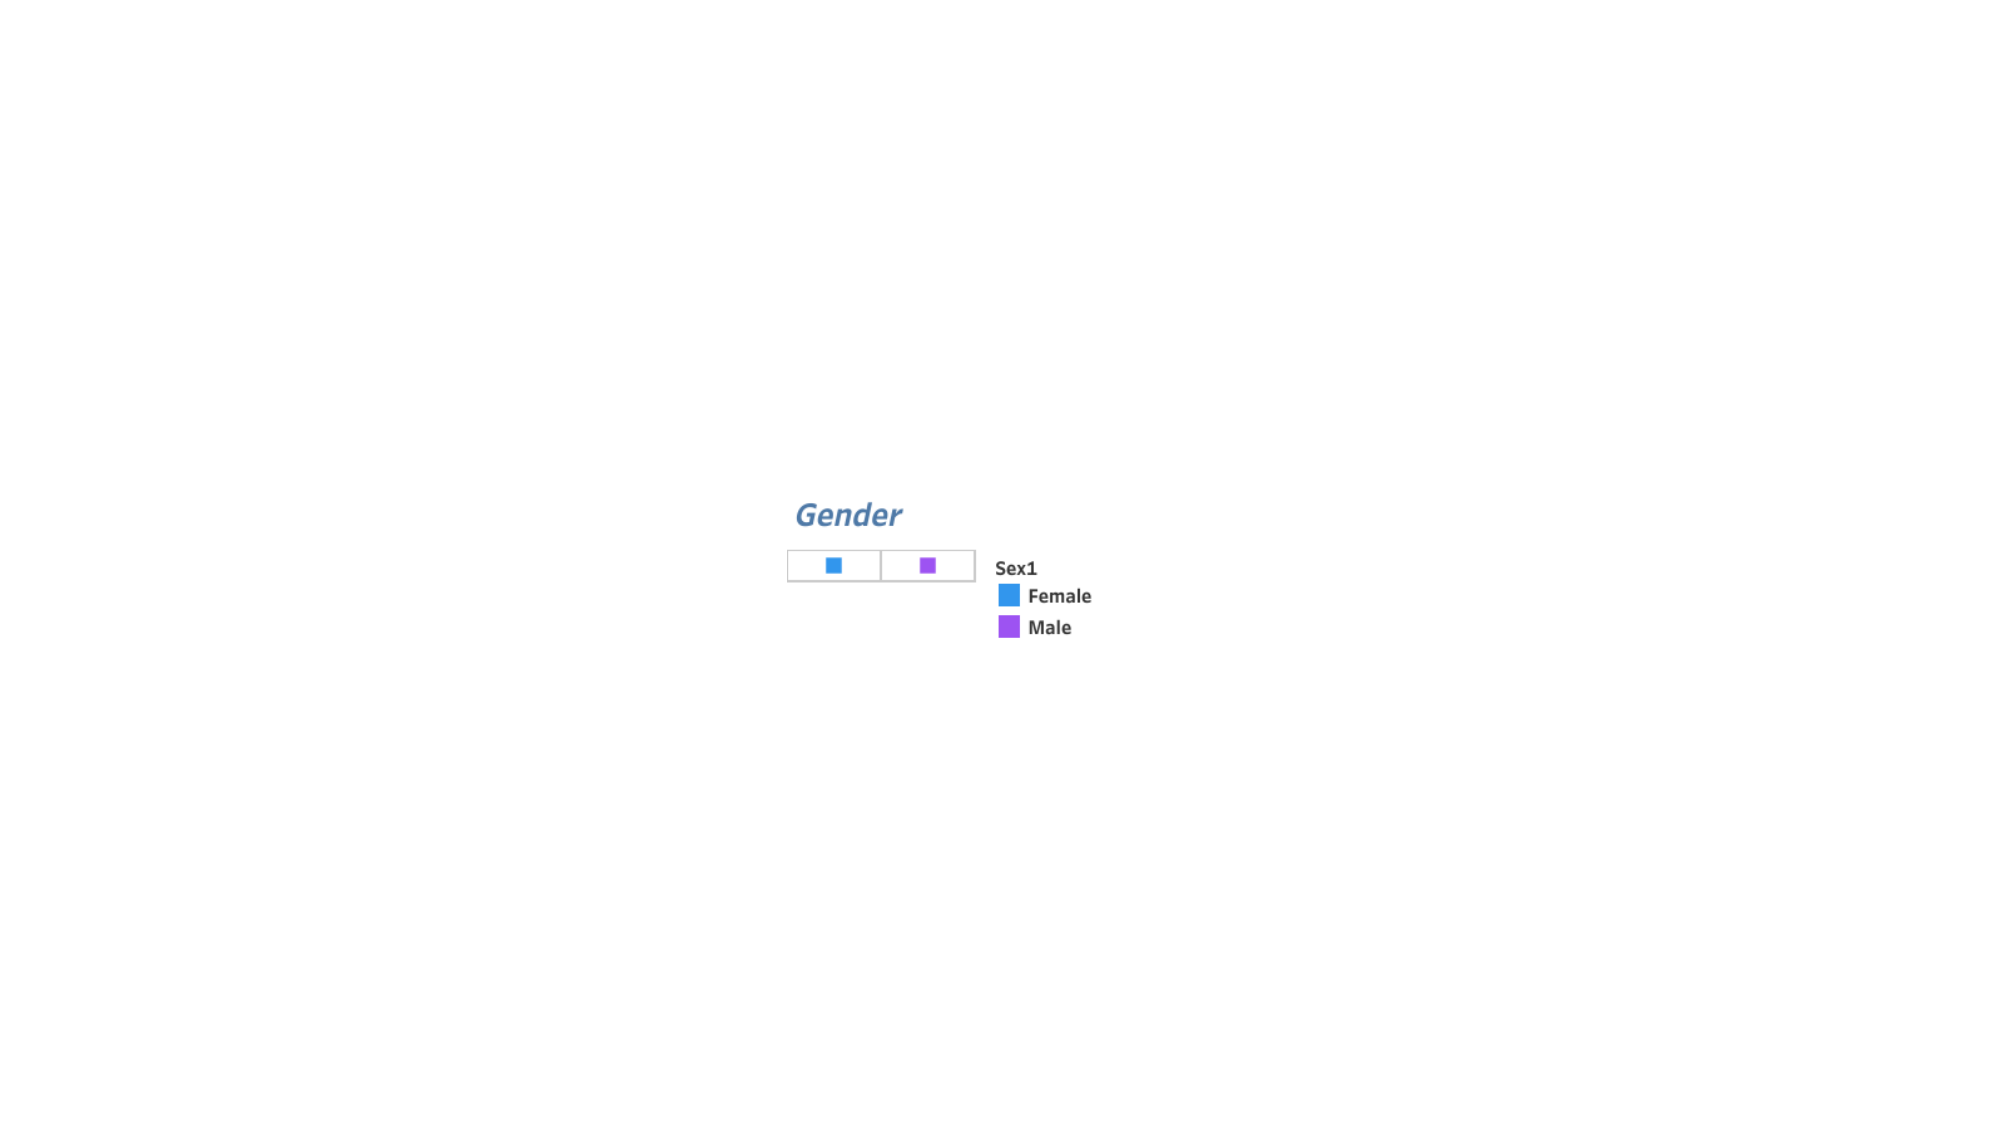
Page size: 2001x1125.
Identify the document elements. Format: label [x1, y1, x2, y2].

picture [787, 482, 1213, 643]
